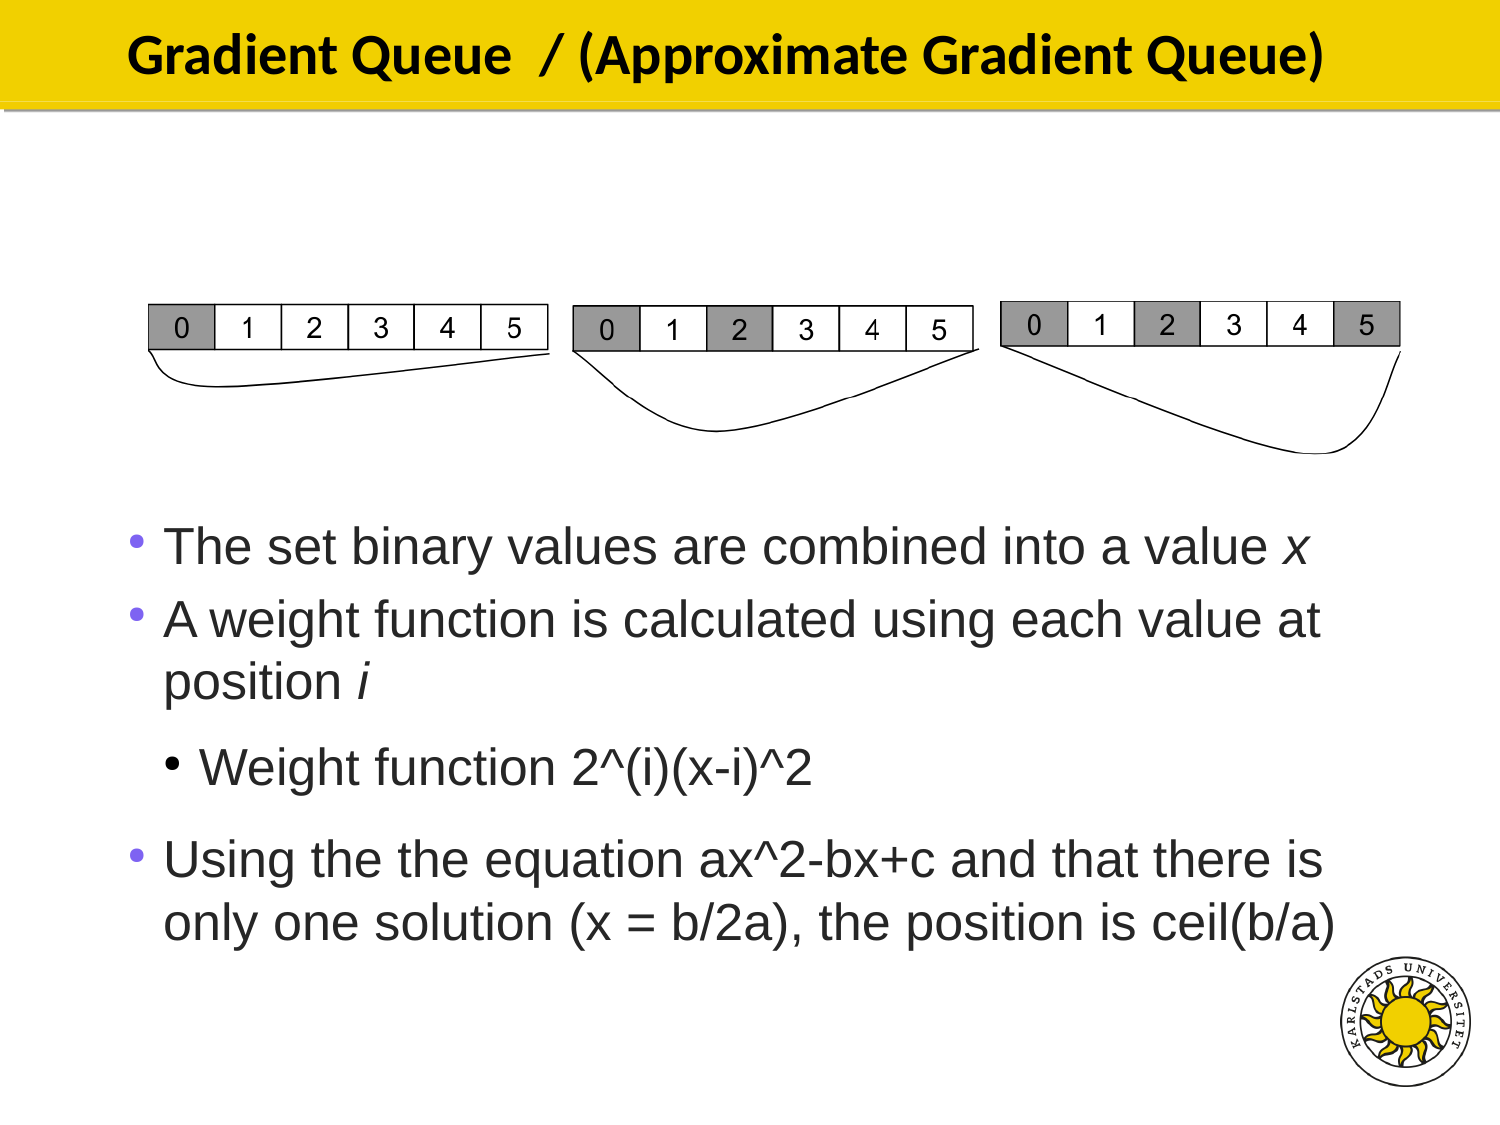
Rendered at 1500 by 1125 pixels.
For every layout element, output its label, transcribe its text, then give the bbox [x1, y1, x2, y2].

picture [90, 230, 1452, 511]
title Gradient Queue / (Approximate Gradient Queue) [112, 0, 1388, 102]
picture [1340, 948, 1471, 1095]
list The set binary values are combined into a value x A weight function is calculated using each value at position i Weight function 2^(i)(x-i)^2 Using the the equation ax^2-bx+c and that there is only one solution (x = b/2a), the position is ceil(b/a) [112, 504, 1388, 972]
